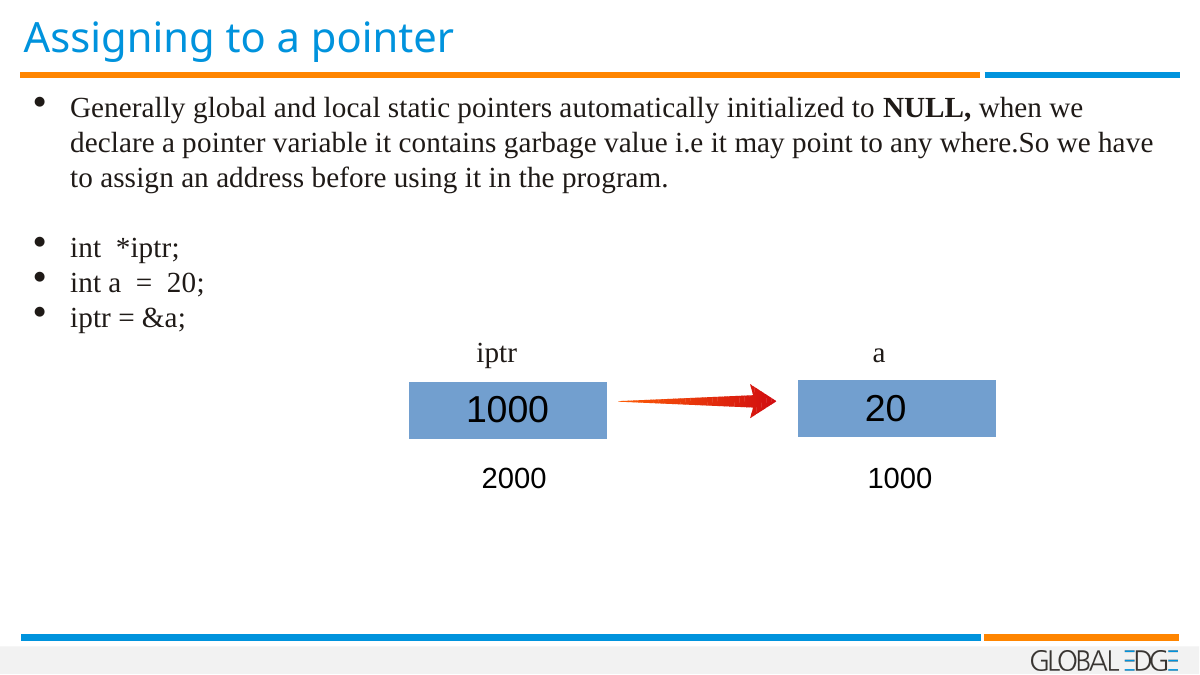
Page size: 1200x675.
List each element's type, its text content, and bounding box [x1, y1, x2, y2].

text_box Assigning to a pointer [12, 9, 1087, 62]
table_header 1000 [409, 382, 607, 439]
picture [615, 381, 780, 421]
picture [1031, 650, 1178, 671]
title 2000 1000 [366, 448, 1063, 508]
table_header 20 [798, 380, 996, 437]
text_box Generally global and local static pointers automatically initialized to NULL, when we declare a pointer variable it contains garbage value i.e it may point to any where.So we have to assign an address before using it in the program. int *iptr; int a = 20; iptr = &a; iptr a [23, 82, 1182, 622]
